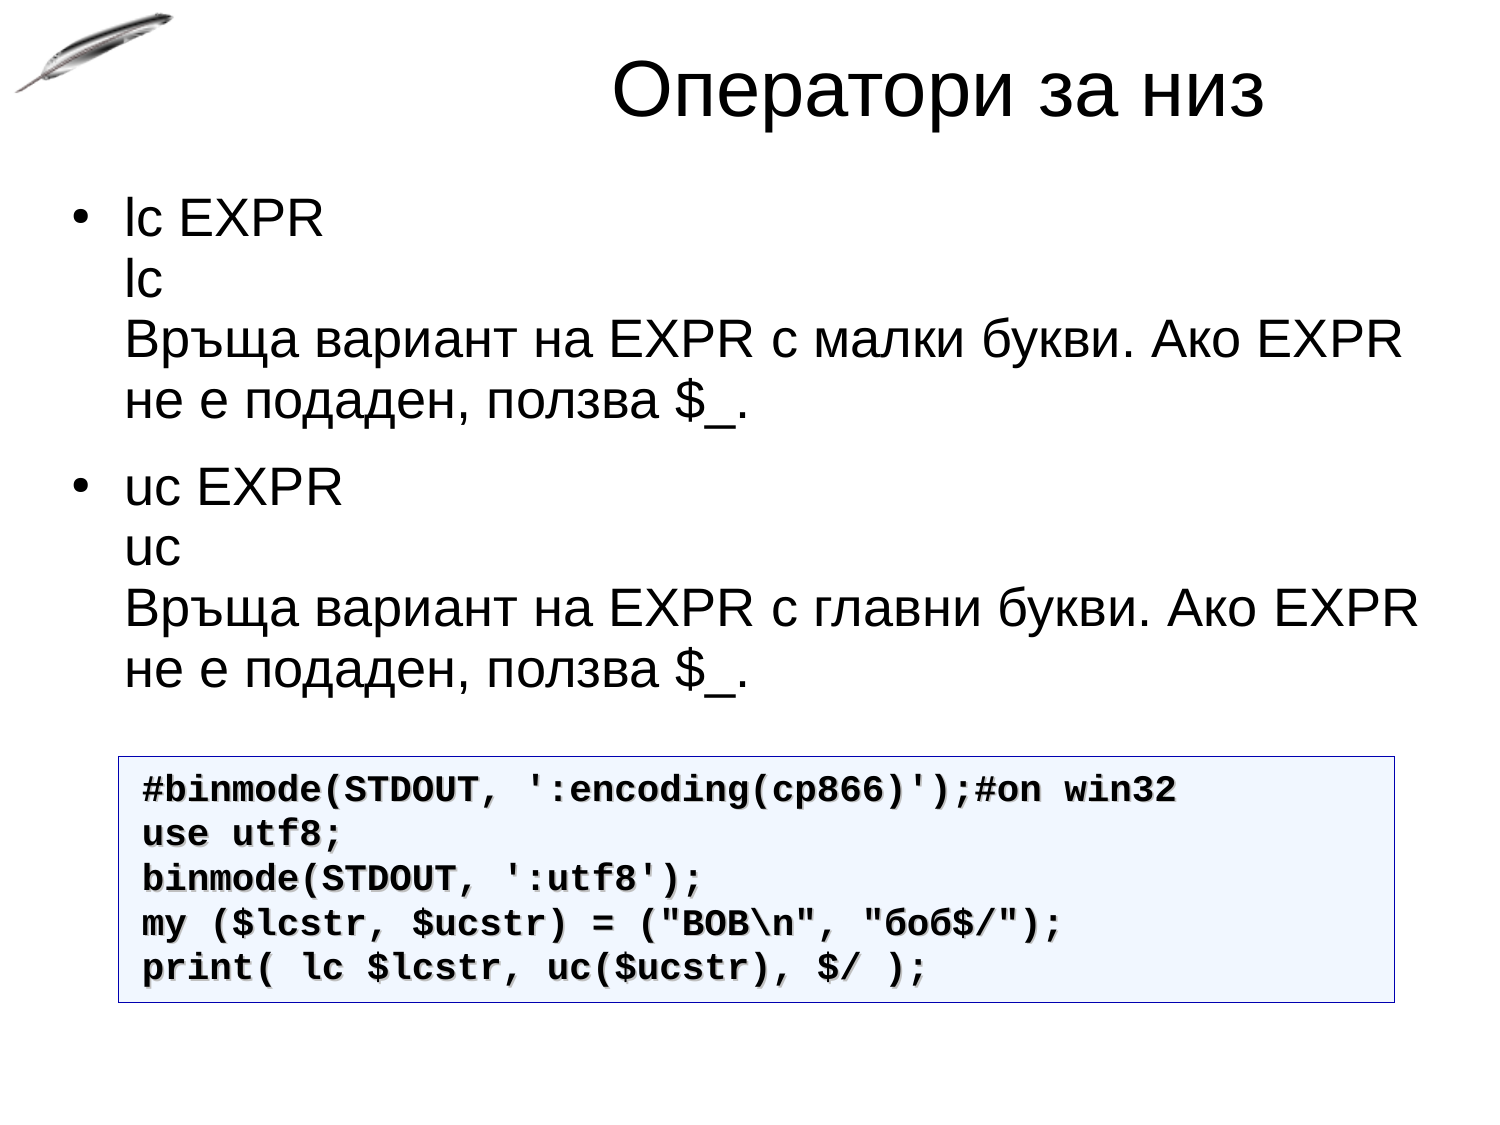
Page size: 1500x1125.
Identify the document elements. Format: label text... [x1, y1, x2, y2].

text_box #binmode(STDOUT, ':encoding(cp866)');#on win32 use utf8; binmode(STDOUT, ':utf8'); my ($lcstr, $ucstr) = ("BOB\n", "боб$/"); print( lc $lcstr, uc($ucstr), $/ ); [118, 755, 1394, 1003]
picture [11, 11, 179, 95]
list lc EXPR lc Връща вариант на EXPR с малки букви. Ако EXPR не е подаден, ползва $_. uc EXPR uc Връща вариант на EXPR с главни букви. Ако EXPR не е подаден, ползва $_. [53, 187, 1447, 1063]
title Оператори за низ [419, 0, 1459, 179]
